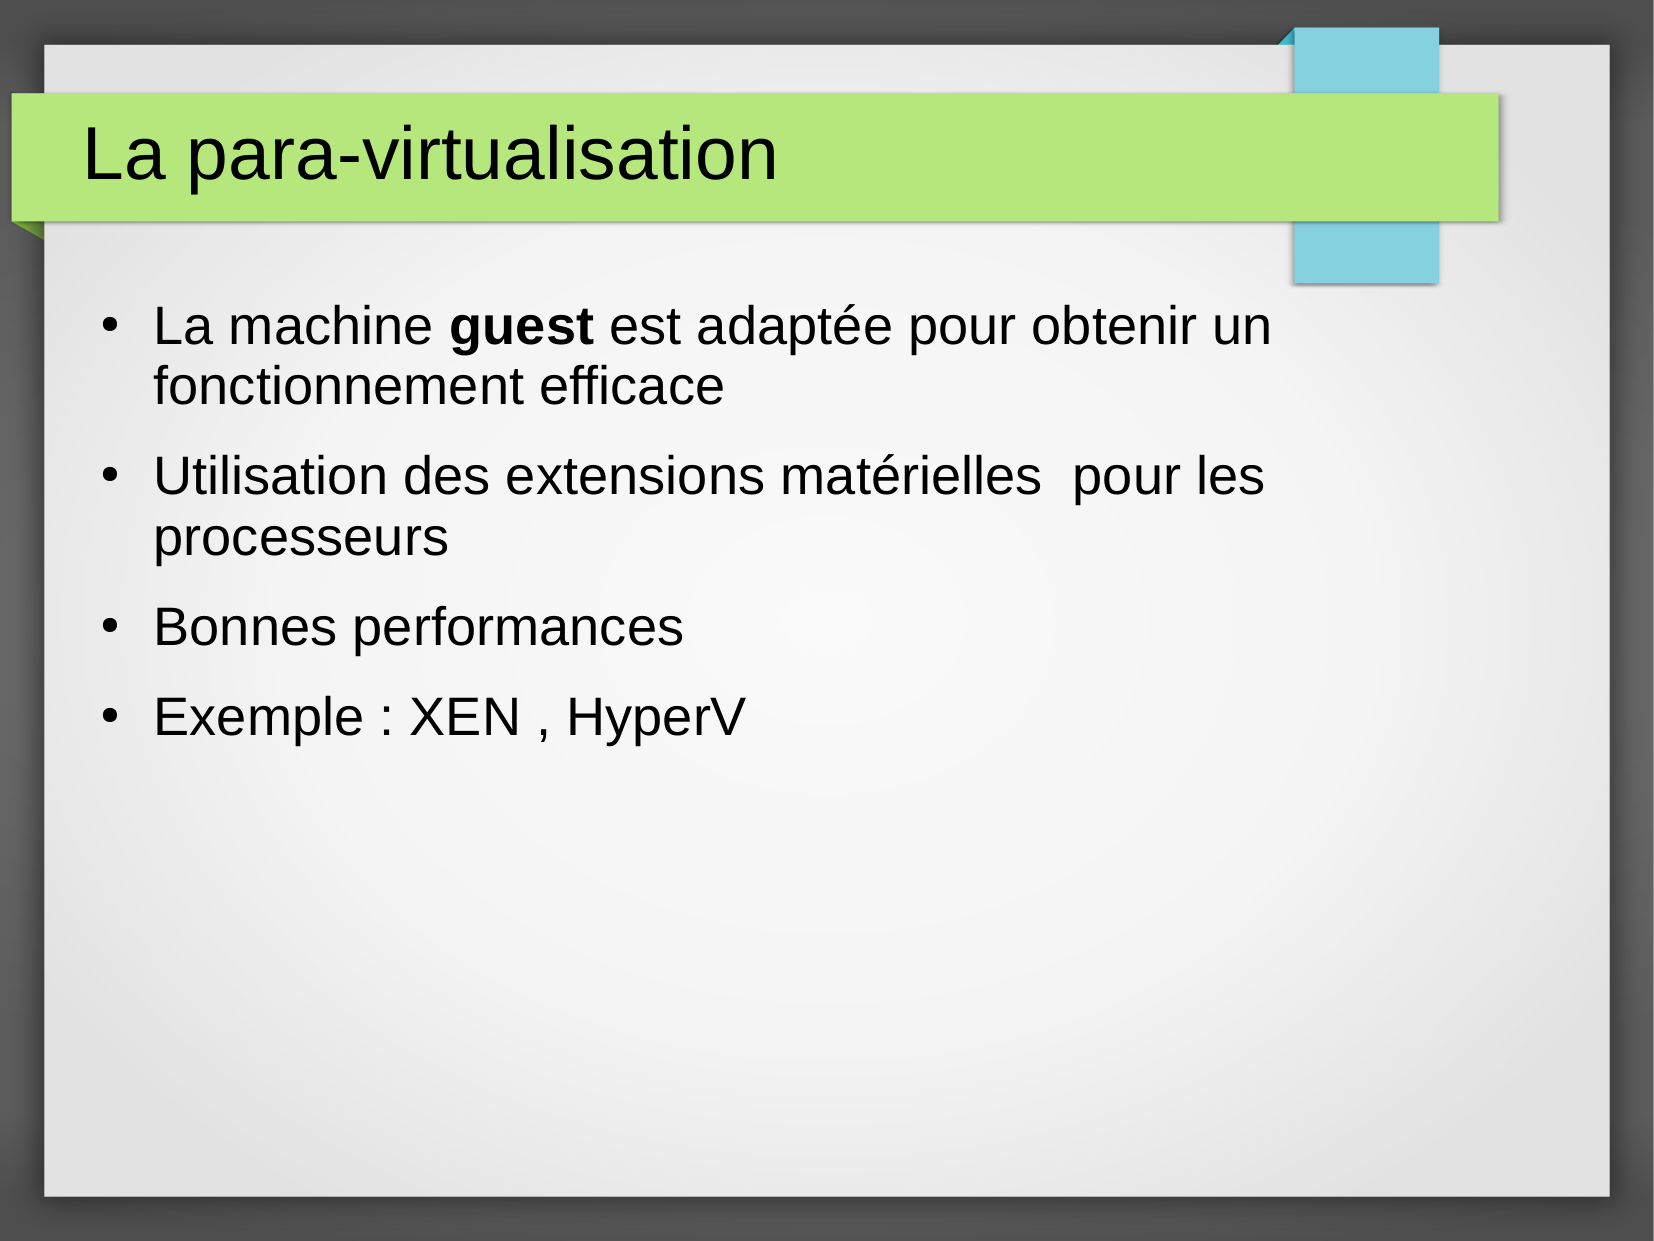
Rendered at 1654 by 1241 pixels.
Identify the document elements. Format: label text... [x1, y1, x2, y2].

picture [0, 0, 1654, 1241]
title La para-virtualisation [82, 94, 1264, 213]
list La machine guest est adaptée pour obtenir un fonctionnement efficace Utilisation des extensions matérielles pour les processeurs Bonnes performances Exemple : XEN , HyperV [82, 295, 1571, 1015]
